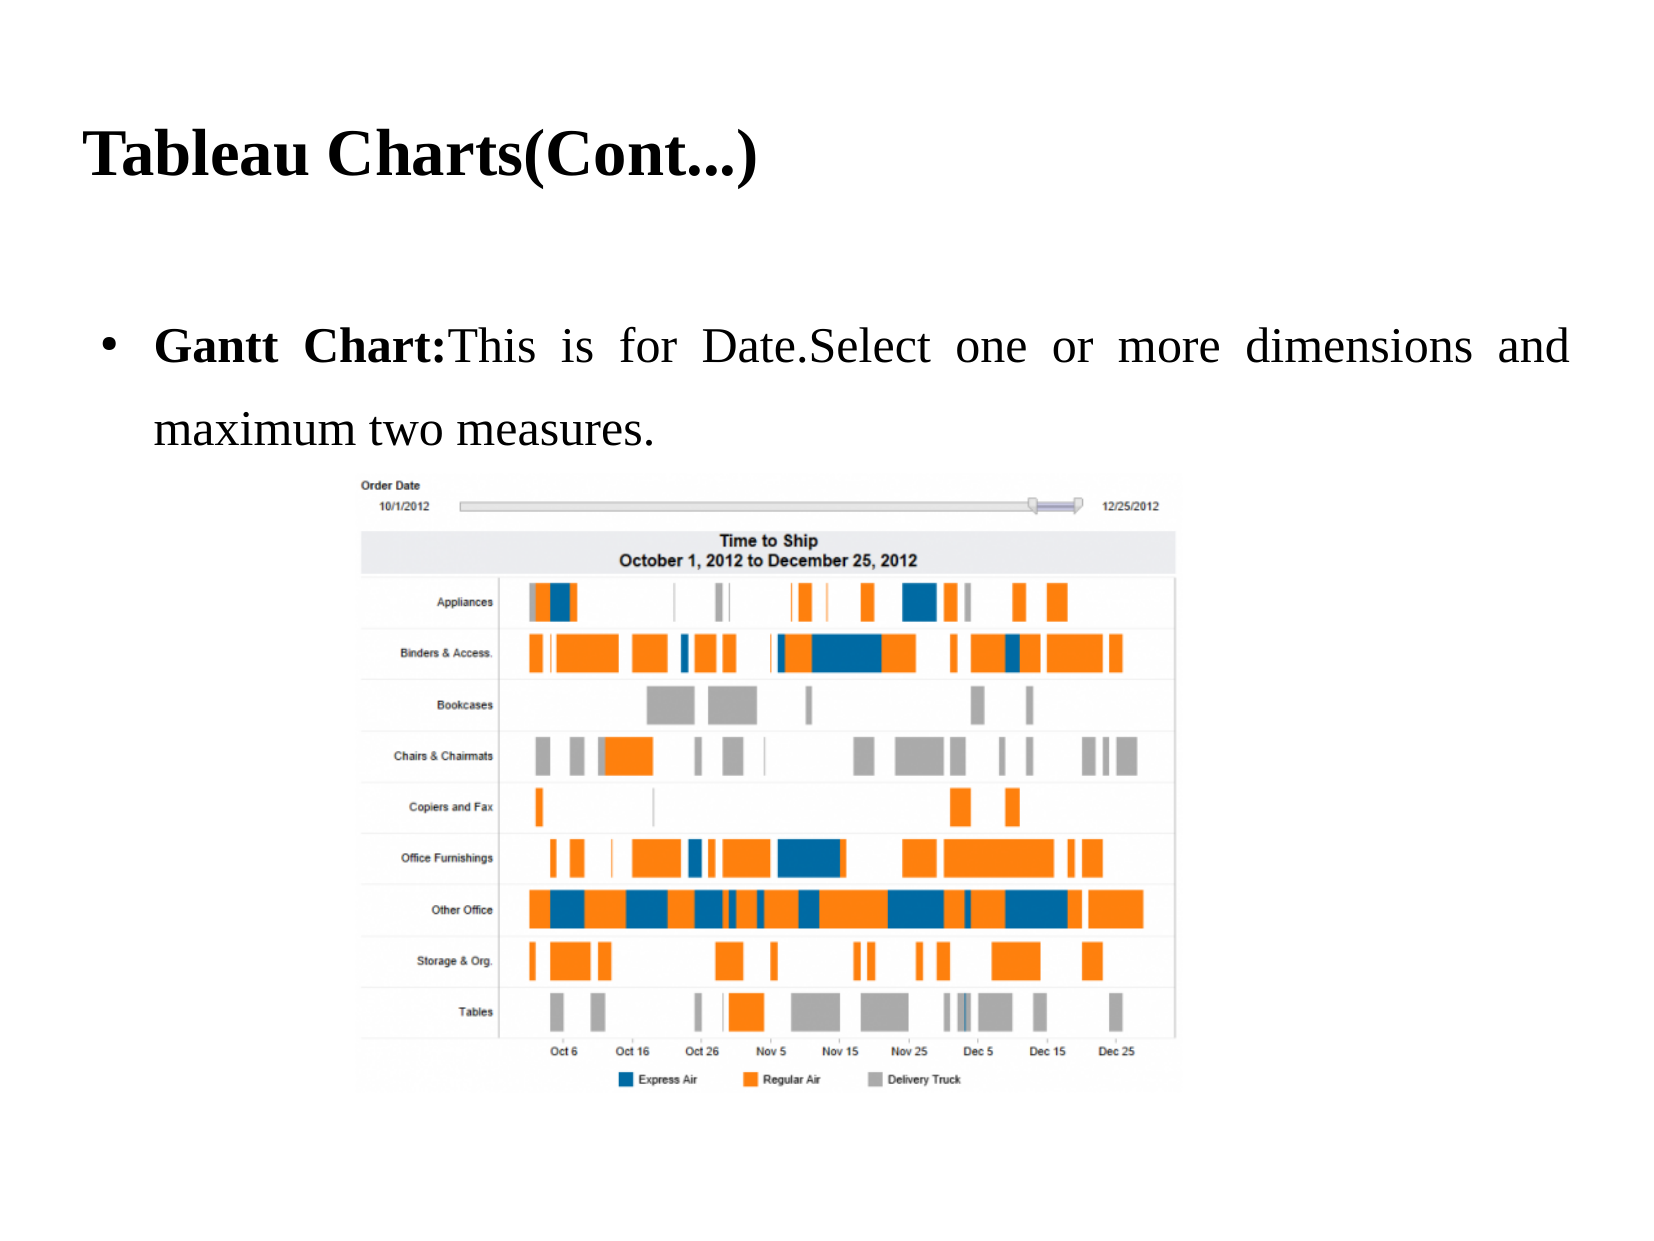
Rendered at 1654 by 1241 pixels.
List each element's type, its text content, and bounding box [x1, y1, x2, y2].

picture [355, 473, 1183, 1093]
title Tableau Charts(Cont...) [82, 49, 1571, 257]
list Gantt Chart:This is for Date.Select one or more dimensions and maximum two measures. [82, 290, 1571, 1010]
